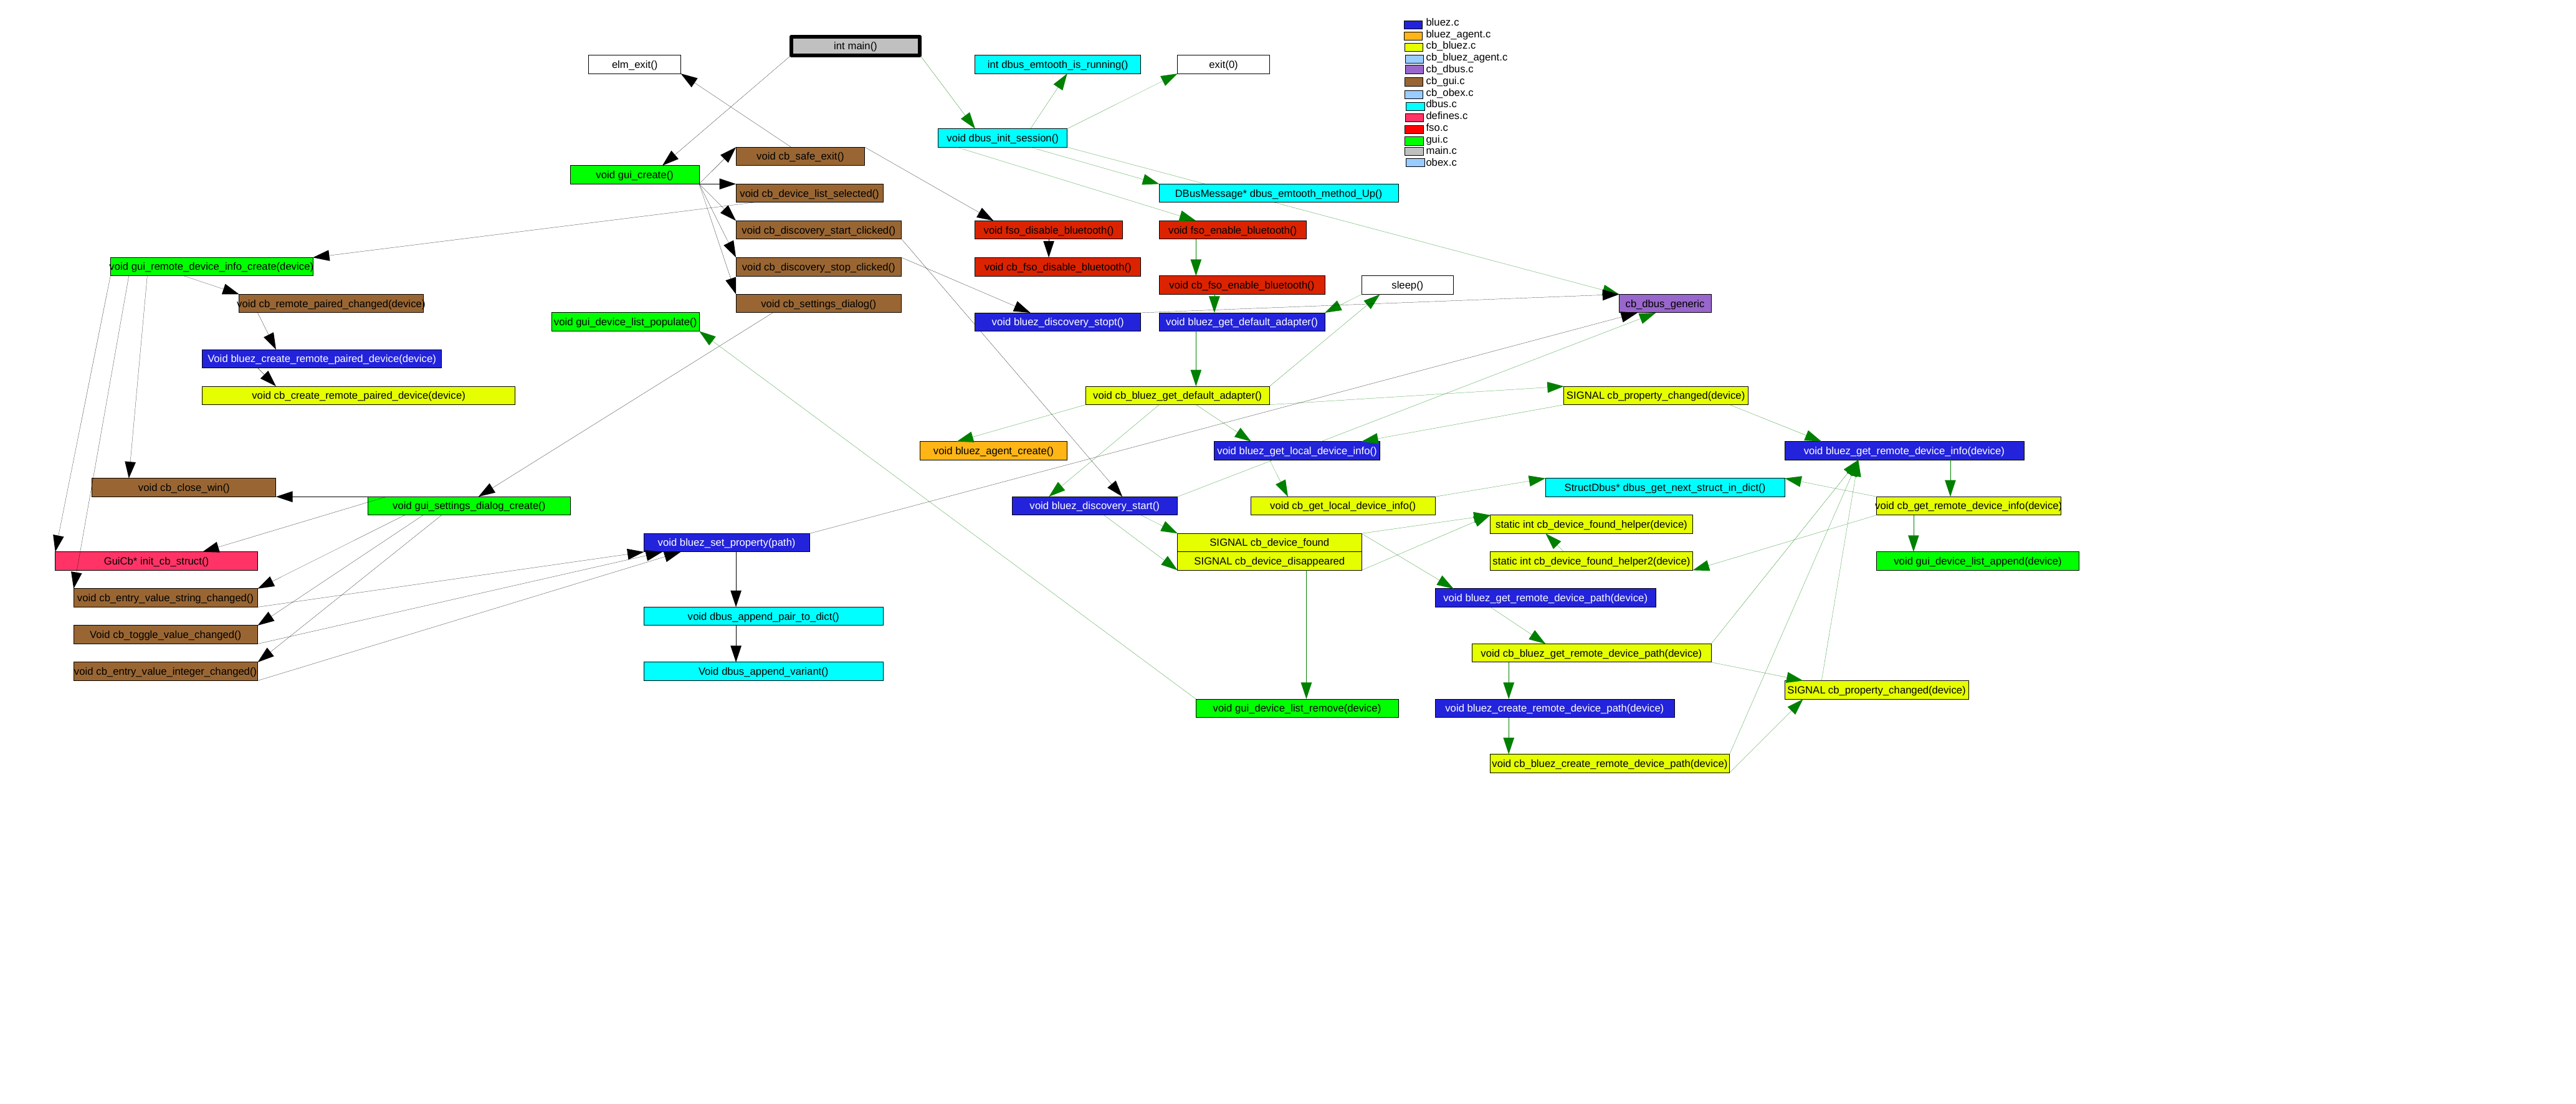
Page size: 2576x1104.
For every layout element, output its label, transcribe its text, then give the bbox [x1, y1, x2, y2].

text_box [1405, 147, 1424, 156]
text_box void cb_create_remote_paired_device(device) [202, 386, 515, 405]
text_box [1405, 77, 1423, 87]
text_box static int cb_device_found_helper(device) [1490, 515, 1693, 534]
text_box [1405, 125, 1424, 134]
text_box void bluez_get_remote_device_info(device) [1785, 441, 2025, 460]
text_box DBusMessage* dbus_emtooth_method_Up() [1159, 184, 1399, 202]
text_box sleep() [1362, 275, 1454, 295]
text_box [1404, 32, 1423, 40]
text_box SIGNAL cb_device_found [1177, 533, 1362, 552]
text_box void bluez_set_property(path) [644, 533, 810, 552]
text_box void cb_entry_value_integer_changed() [74, 662, 258, 681]
text_box Void dbus_append_variant() [644, 662, 884, 681]
text_box elm_exit() [588, 55, 681, 74]
text_box void cb_remote_paired_changed(device) [239, 294, 424, 313]
text_box void bluez_get_local_device_info() [1214, 441, 1320, 460]
text_box void cb_discovery_start_clicked() [736, 221, 902, 239]
text_box [1406, 158, 1425, 167]
text_box void gui_create() [570, 165, 700, 184]
text_box void cb_bluez_get_default_adapter() [1085, 386, 1270, 405]
text_box [1405, 113, 1424, 122]
text_box void bluez_discovery_stopt() [975, 313, 1141, 331]
text_box SIGNAL cb_property_changed(device) [1785, 680, 1969, 700]
text_box cb_dbus_generic [1619, 294, 1712, 313]
text_box void fso_disable_bluetooth() [975, 221, 1123, 239]
text_box void cb_safe_exit() [736, 147, 865, 166]
text_box void fso_enable_bluetooth() [1159, 221, 1307, 239]
text_box void bluez_discovery_start() [1012, 497, 1178, 515]
text_box void cb_get_local_device_info() [1251, 497, 1436, 515]
text_box SIGNAL cb_device_disappeared [1177, 552, 1362, 571]
text_box void gui_remote_device_info_create(device) [110, 257, 313, 276]
text_box bluez.c bluez_agent.c cb_bluez.c cb_bluez_agent.c cb_dbus.c cb_gui.c cb_obex.c dbus.c defines.c fso.c gui.c main.c obex.c [1416, 0, 1527, 184]
text_box SIGNAL cb_property_changed(device) [1563, 386, 1748, 405]
text_box [1405, 90, 1423, 99]
text_box Void cb_toggle_value_changed() [74, 625, 258, 644]
text_box void dbus_init_session() [938, 128, 1067, 148]
text_box StructDbus* dbus_get_next_struct_in_dict() [1545, 478, 1785, 497]
text_box int dbus_emtooth_is_running() [975, 55, 1141, 74]
text_box void bluez_agent_create() [920, 441, 1067, 460]
text_box GuiCb* init_cb_struct() [77, 551, 258, 571]
text_box void cb_get_remote_device_info(device) [1876, 497, 2061, 515]
text_box [1404, 21, 1423, 29]
text_box void cb_entry_value_string_changed() [74, 588, 258, 607]
text_box void cb_device_list_selected() [736, 184, 884, 202]
text_box void cb_discovery_stop_clicked() [736, 257, 902, 277]
text_box [1406, 102, 1425, 111]
text_box void bluez_get_default_adapter() [1159, 313, 1325, 331]
text_box static int cb_device_found_helper2(device) [1490, 551, 1693, 571]
text_box [1405, 55, 1424, 64]
text_box void cb_close_win() [92, 478, 276, 497]
text_box void cb_bluez_get_remote_device_path(device) [1472, 644, 1712, 662]
text_box void bluez_get_local_device_info() [1274, 441, 1380, 460]
text_box void dbus_append_pair_to_dict() [644, 607, 884, 626]
text_box void cb_fso_disable_bluetooth() [975, 257, 1141, 277]
text_box [1405, 136, 1424, 146]
text_box void bluez_create_remote_device_path(device) [1435, 699, 1675, 718]
text_box void gui_device_list_populate() [551, 312, 700, 331]
text_box void cb_fso_enable_bluetooth() [1159, 275, 1325, 295]
text_box void cb_settings_dialog() [736, 294, 902, 313]
text_box void cb_bluez_create_remote_device_path(device) [1490, 754, 1730, 773]
text_box [1405, 65, 1424, 74]
text_box [1405, 43, 1423, 52]
text_box void gui_settings_dialog_create() [368, 497, 571, 515]
text_box int main() [791, 37, 920, 55]
text_box void gui_device_list_append(device) [1876, 551, 2079, 571]
text_box void gui_device_list_remove(device) [1196, 699, 1399, 718]
text_box void bluez_get_remote_device_path(device) [1435, 588, 1656, 607]
text_box GuiCb* init_cb_struct() [55, 551, 80, 571]
text_box exit(0) [1177, 55, 1270, 74]
text_box Void bluez_create_remote_paired_device(device) [202, 350, 442, 368]
